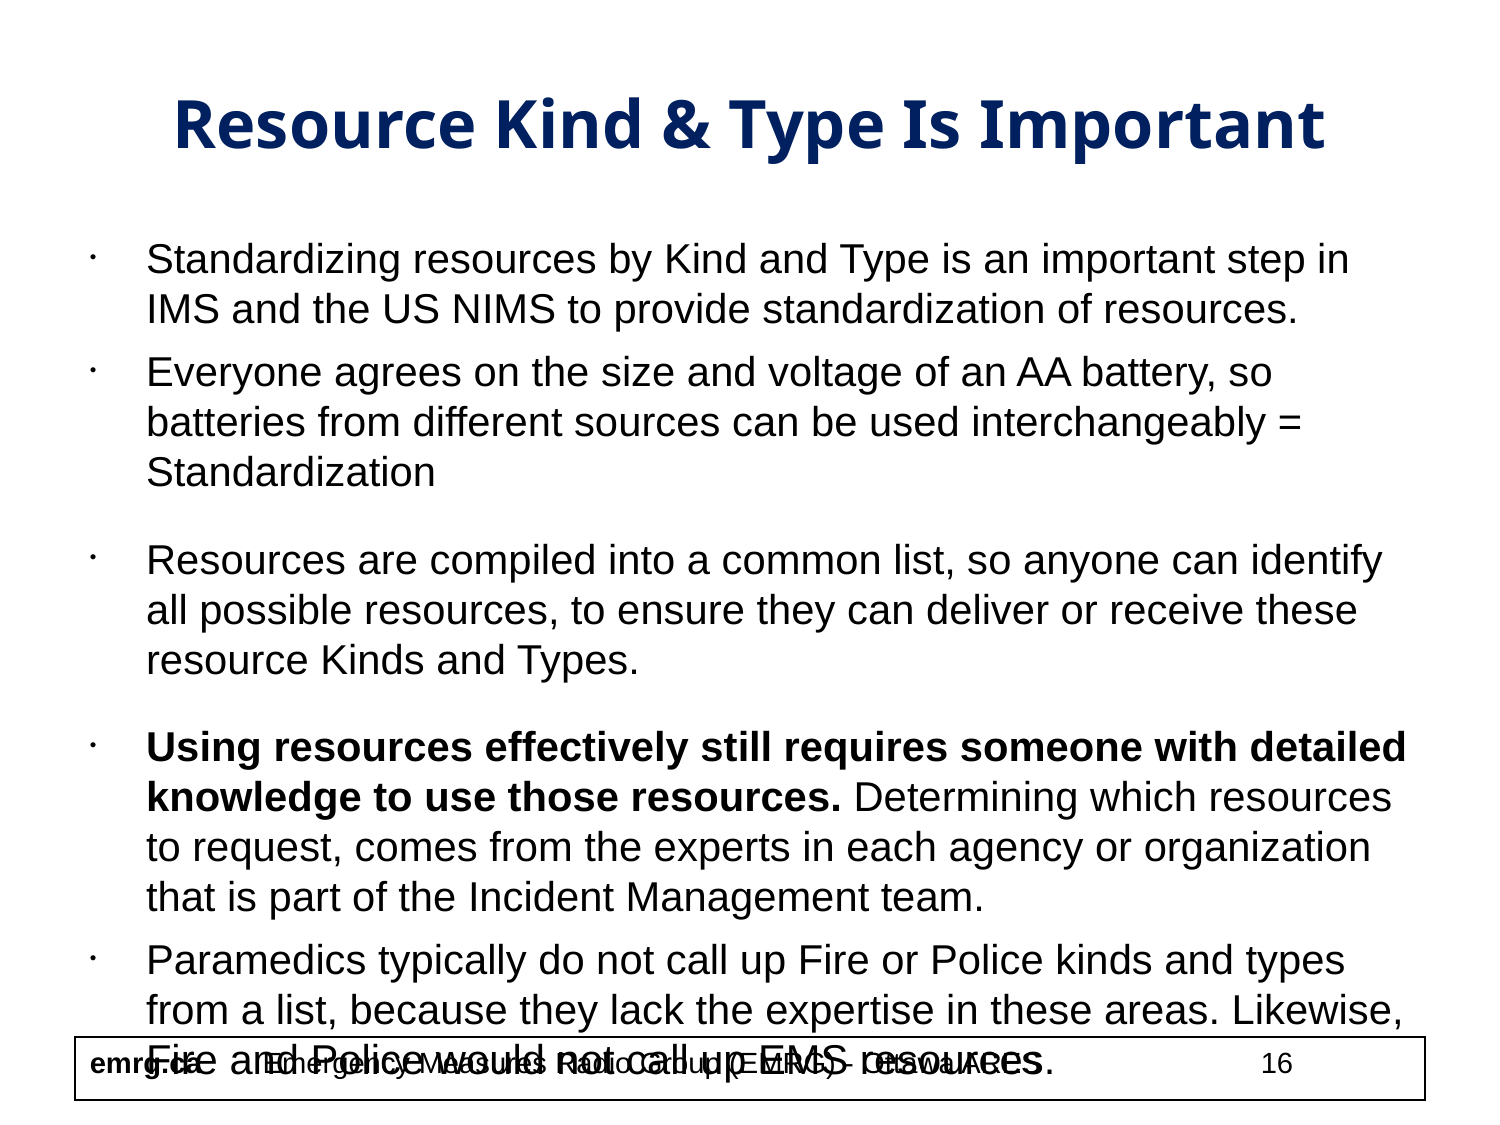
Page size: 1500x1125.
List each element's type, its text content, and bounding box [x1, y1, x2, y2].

footer Emergency Measures Radio Group (EMRG) - Ottawa ARES [247, 1038, 1238, 1103]
text_box Standardizing resources by Kind and Type is an important step in IMS and the US NIMS to provide standardization of resources. Everyone agrees on the size and voltage of an AA battery, so batteries from different sources can be used interchangeably = Standardization Resources are compiled into a common list, so anyone can identify all possible resources, to ensure they can deliver or receive these resource Kinds and Types. Using resources effectively still requires someone with detailed knowledge to use those resources. Determining which resources to request, comes from the experts in each agency or organization that is part of the Incident Management team. Paramedics typically do not call up Fire or Police kinds and types from a list, because they lack the expertise in these areas. Likewise, Fire and Police would not call up EMS resources. [74, 224, 1425, 1038]
text_box Resource Kind & Type Is Important [74, 75, 1425, 193]
slide_number <number> [1246, 1038, 1425, 1103]
